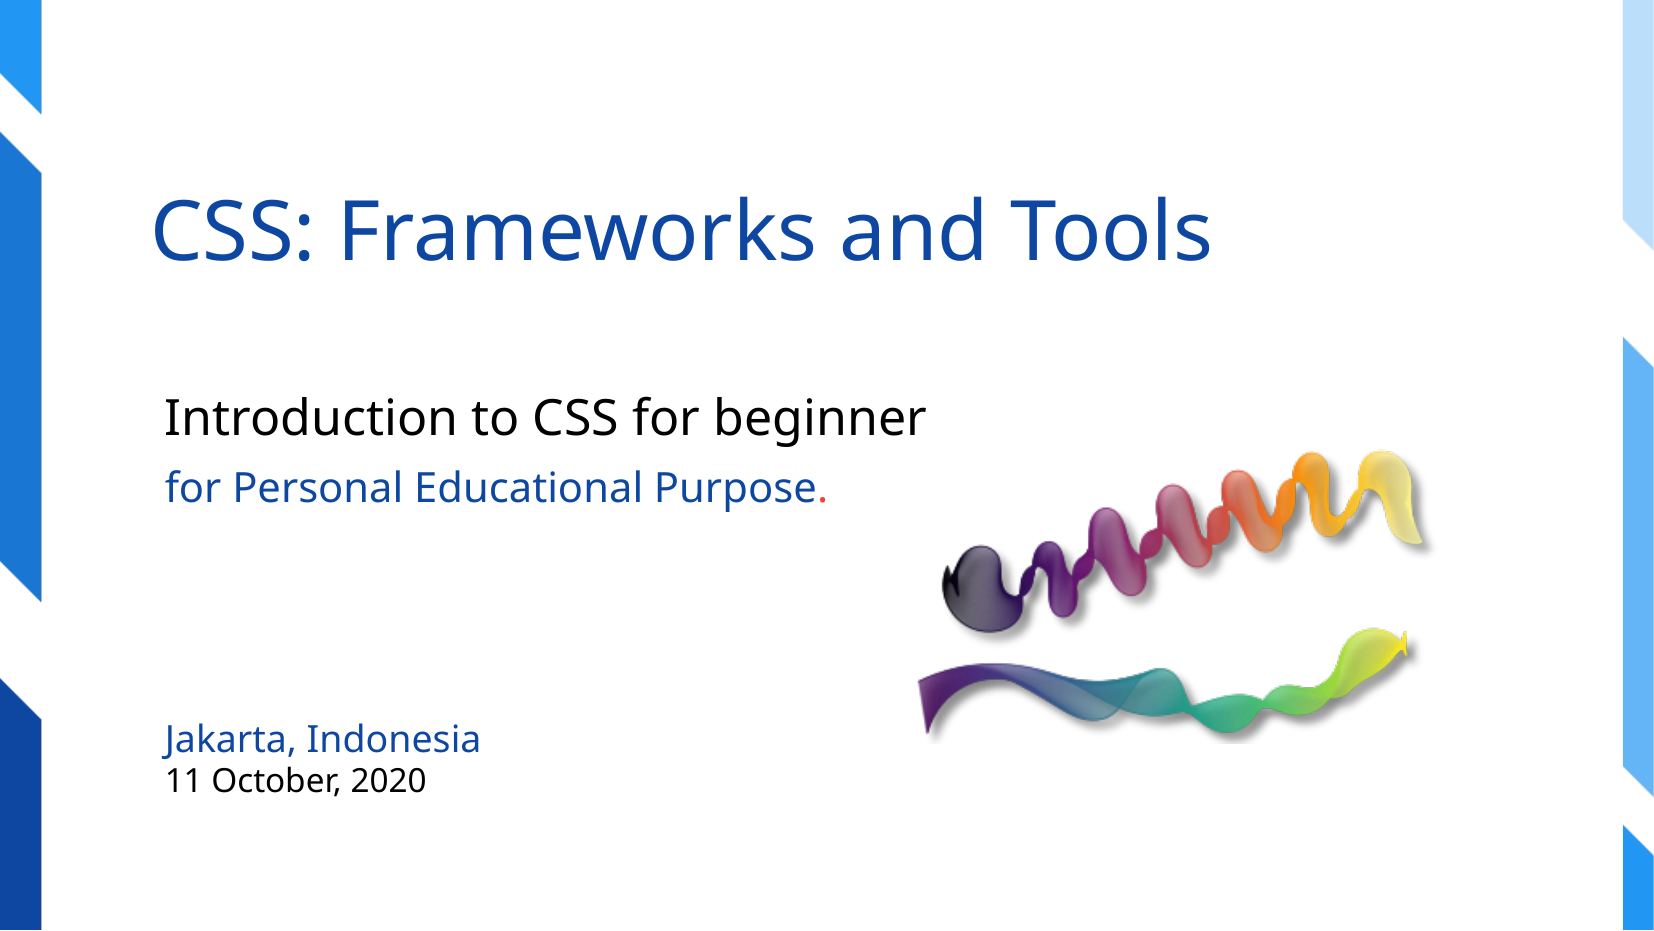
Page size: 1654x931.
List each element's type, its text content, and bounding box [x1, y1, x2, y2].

title CSS: Frameworks and Tools [150, 150, 1501, 306]
text_box Jakarta, Indonesia [150, 705, 479, 768]
text_box 11 October, 2020 [150, 750, 459, 807]
text_box Introduction to CSS for beginner [150, 375, 975, 450]
picture [0, 0, 1654, 930]
text_box for Personal Educational Purpose. [150, 450, 870, 518]
